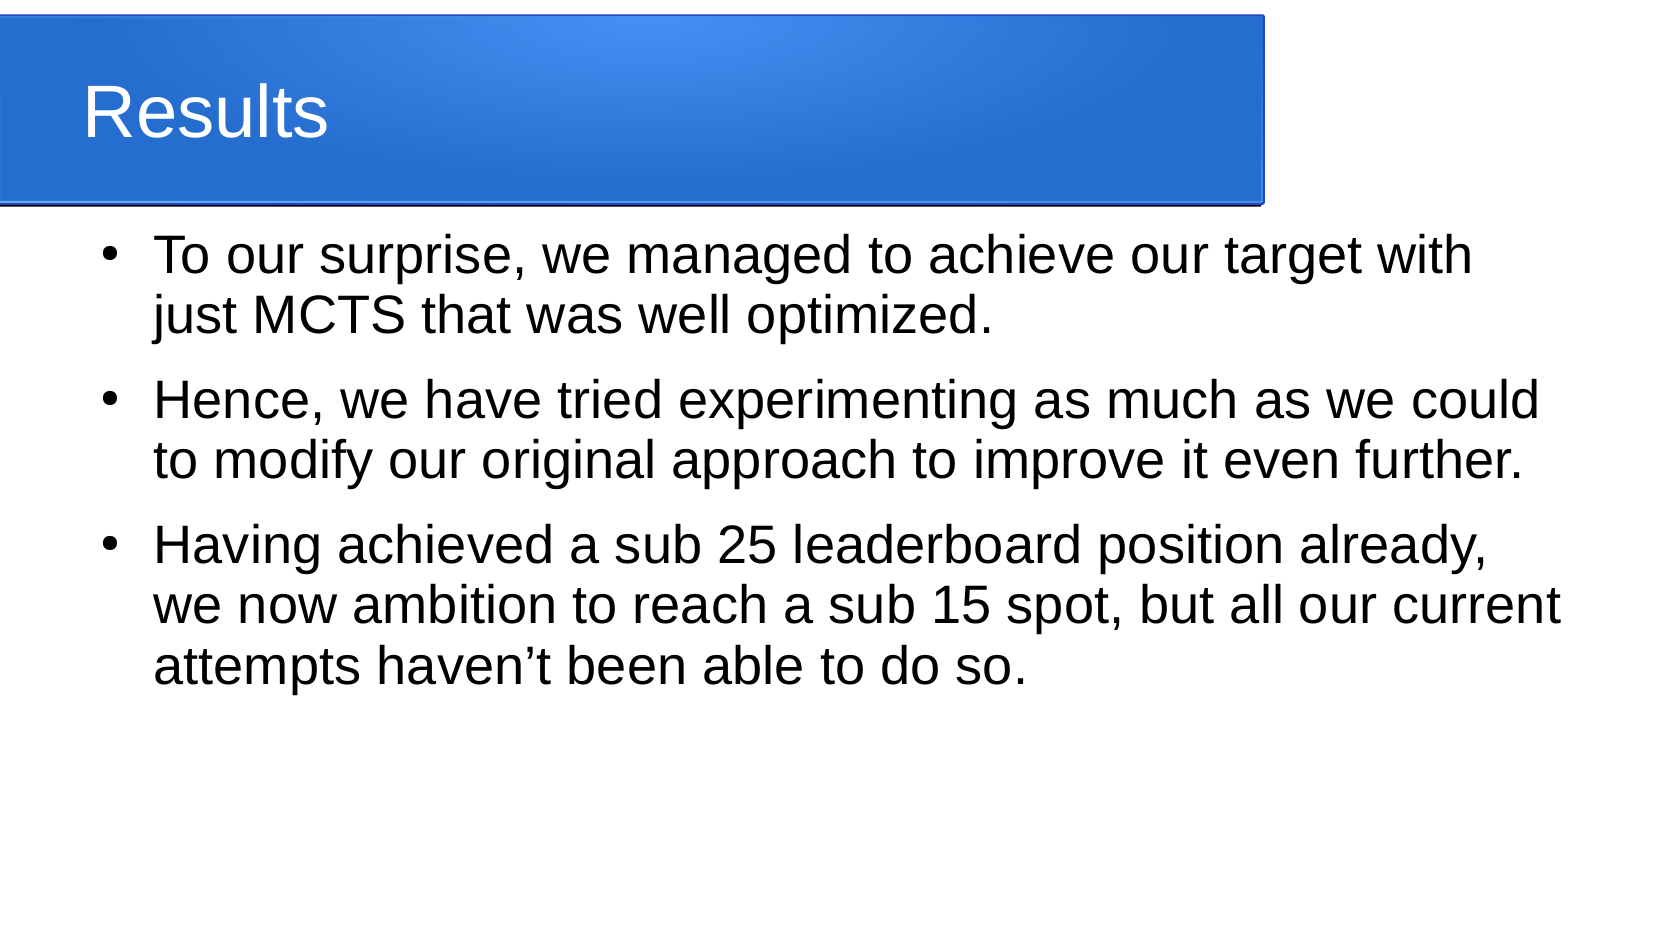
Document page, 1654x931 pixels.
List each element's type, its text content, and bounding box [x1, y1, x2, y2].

list To our surprise, we managed to achieve our target with just MCTS that was well optimized. Hence, we have tried experimenting as much as we could to modify our original approach to improve it even further. Having achieved a sub 25 leaderboard position already, we now ambition to reach a sub 15 spot, but all our current attempts haven’t been able to do so. [82, 224, 1571, 764]
title Results [82, 35, 1235, 189]
